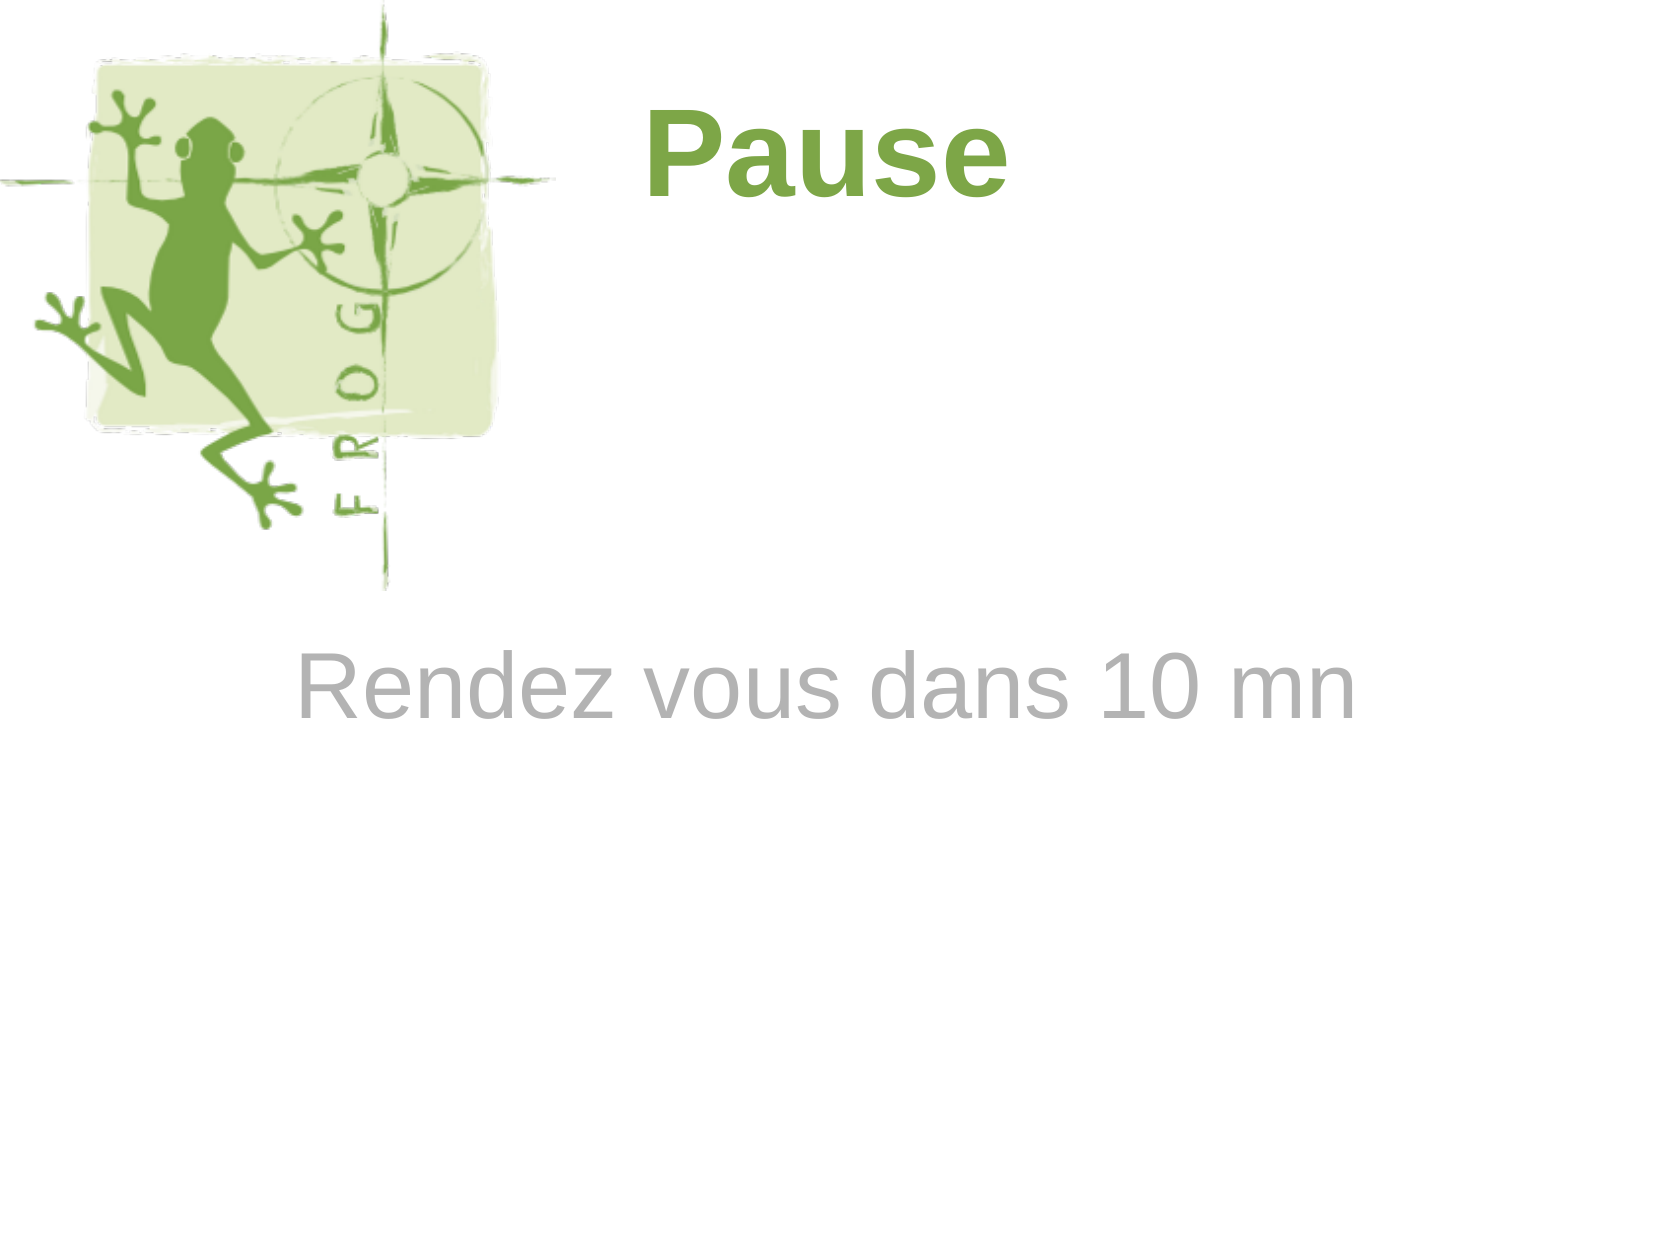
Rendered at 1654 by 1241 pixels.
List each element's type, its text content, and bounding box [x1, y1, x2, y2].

picture [0, 0, 556, 591]
subtitle Rendez vous dans 10 mn [82, 49, 1571, 1010]
